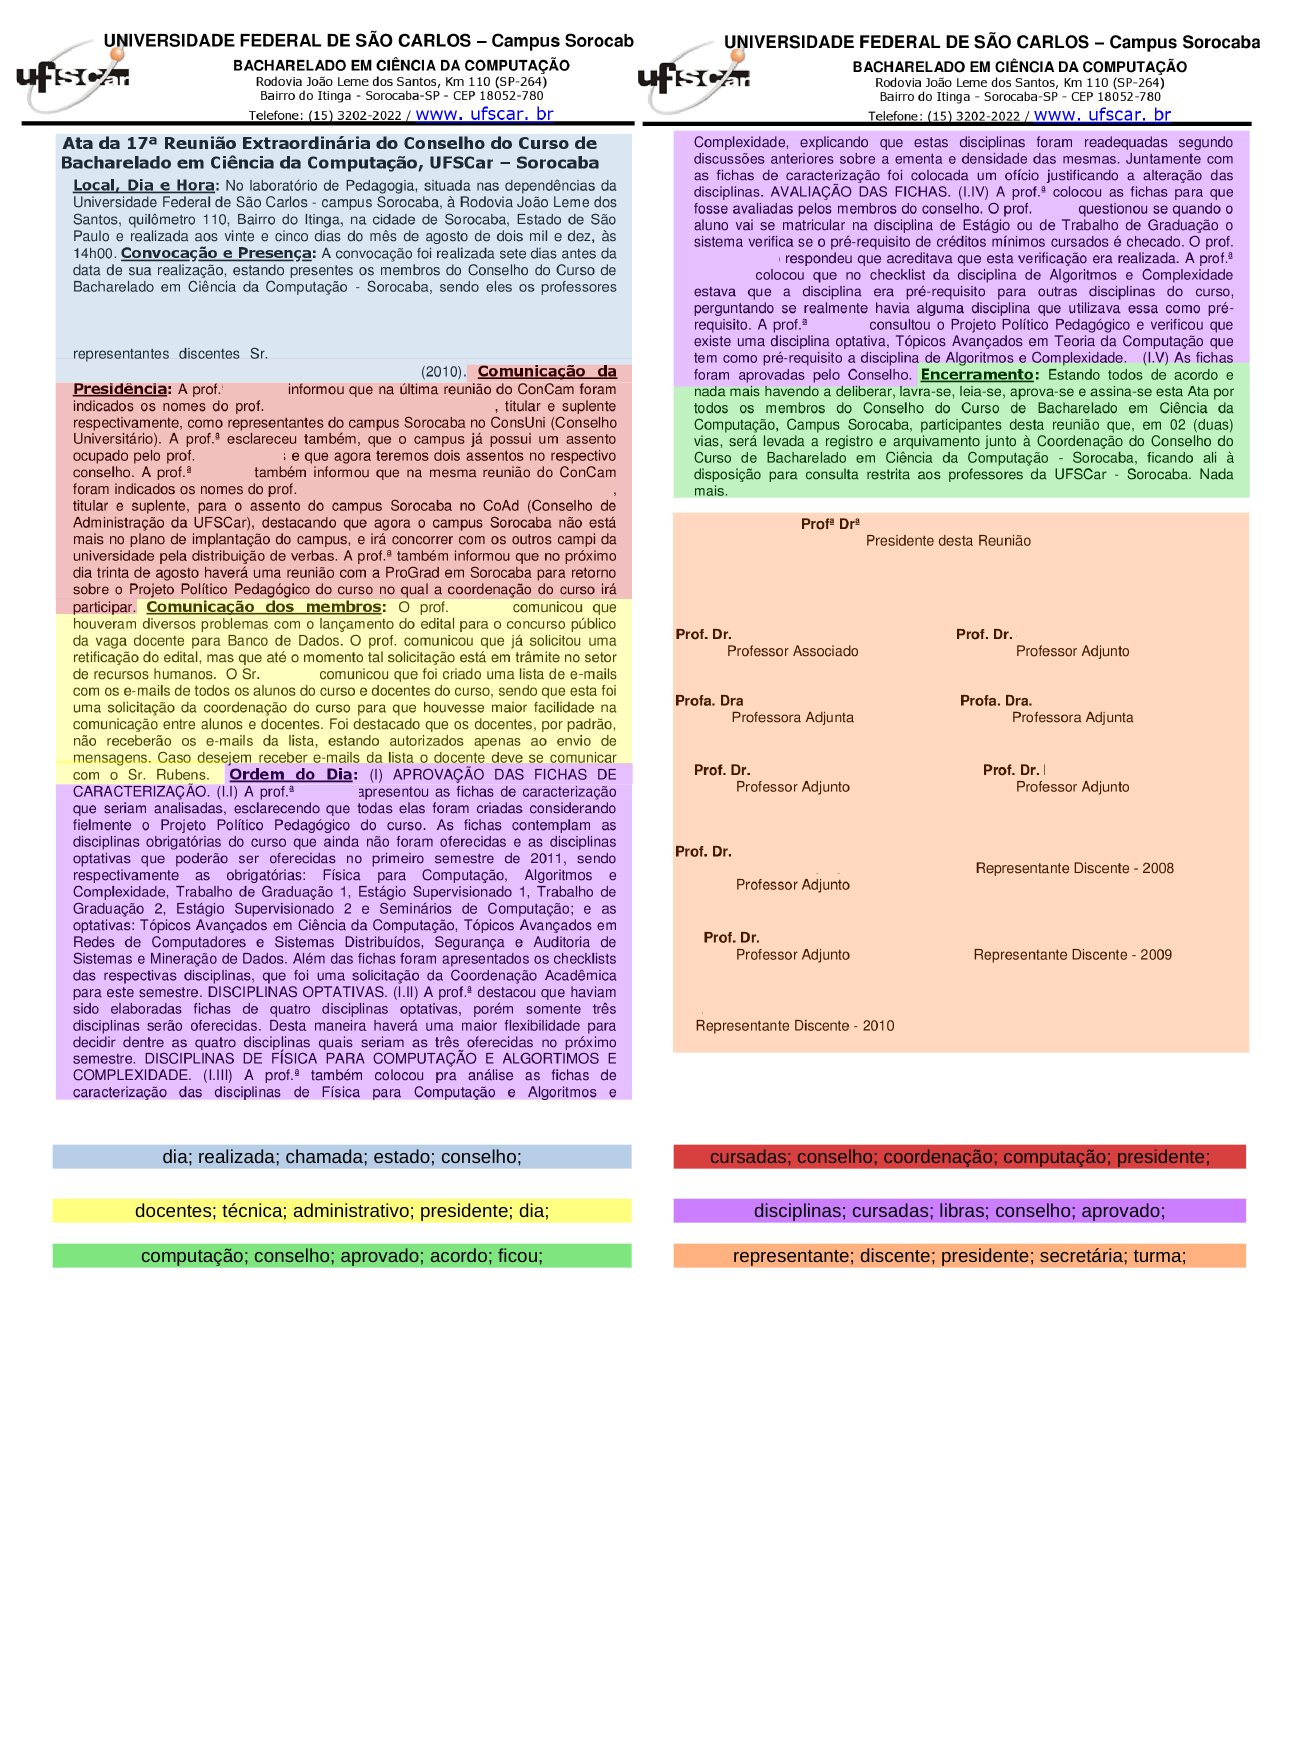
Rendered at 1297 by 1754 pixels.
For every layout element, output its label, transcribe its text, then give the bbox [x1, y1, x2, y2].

picture [1, 13, 1278, 1109]
text_box dia; realizada; chamada; estado; conselho; [52, 1144, 632, 1169]
text_box [673, 130, 1250, 498]
text_box docentes; técnica; administrativo; presidente; dia; [52, 1198, 632, 1223]
text_box [673, 512, 1250, 1053]
text_box [55, 133, 659, 1100]
text_box representante; discente; presidente; secretária; turma; [673, 1243, 1247, 1268]
text_box computação; conselho; aprovado; acordo; ficou; [52, 1243, 632, 1268]
text_box cursadas; conselho; coordenação; computação; presidente; [673, 1144, 1247, 1169]
text_box disciplinas; cursadas; libras; conselho; aprovado; [673, 1198, 1247, 1223]
